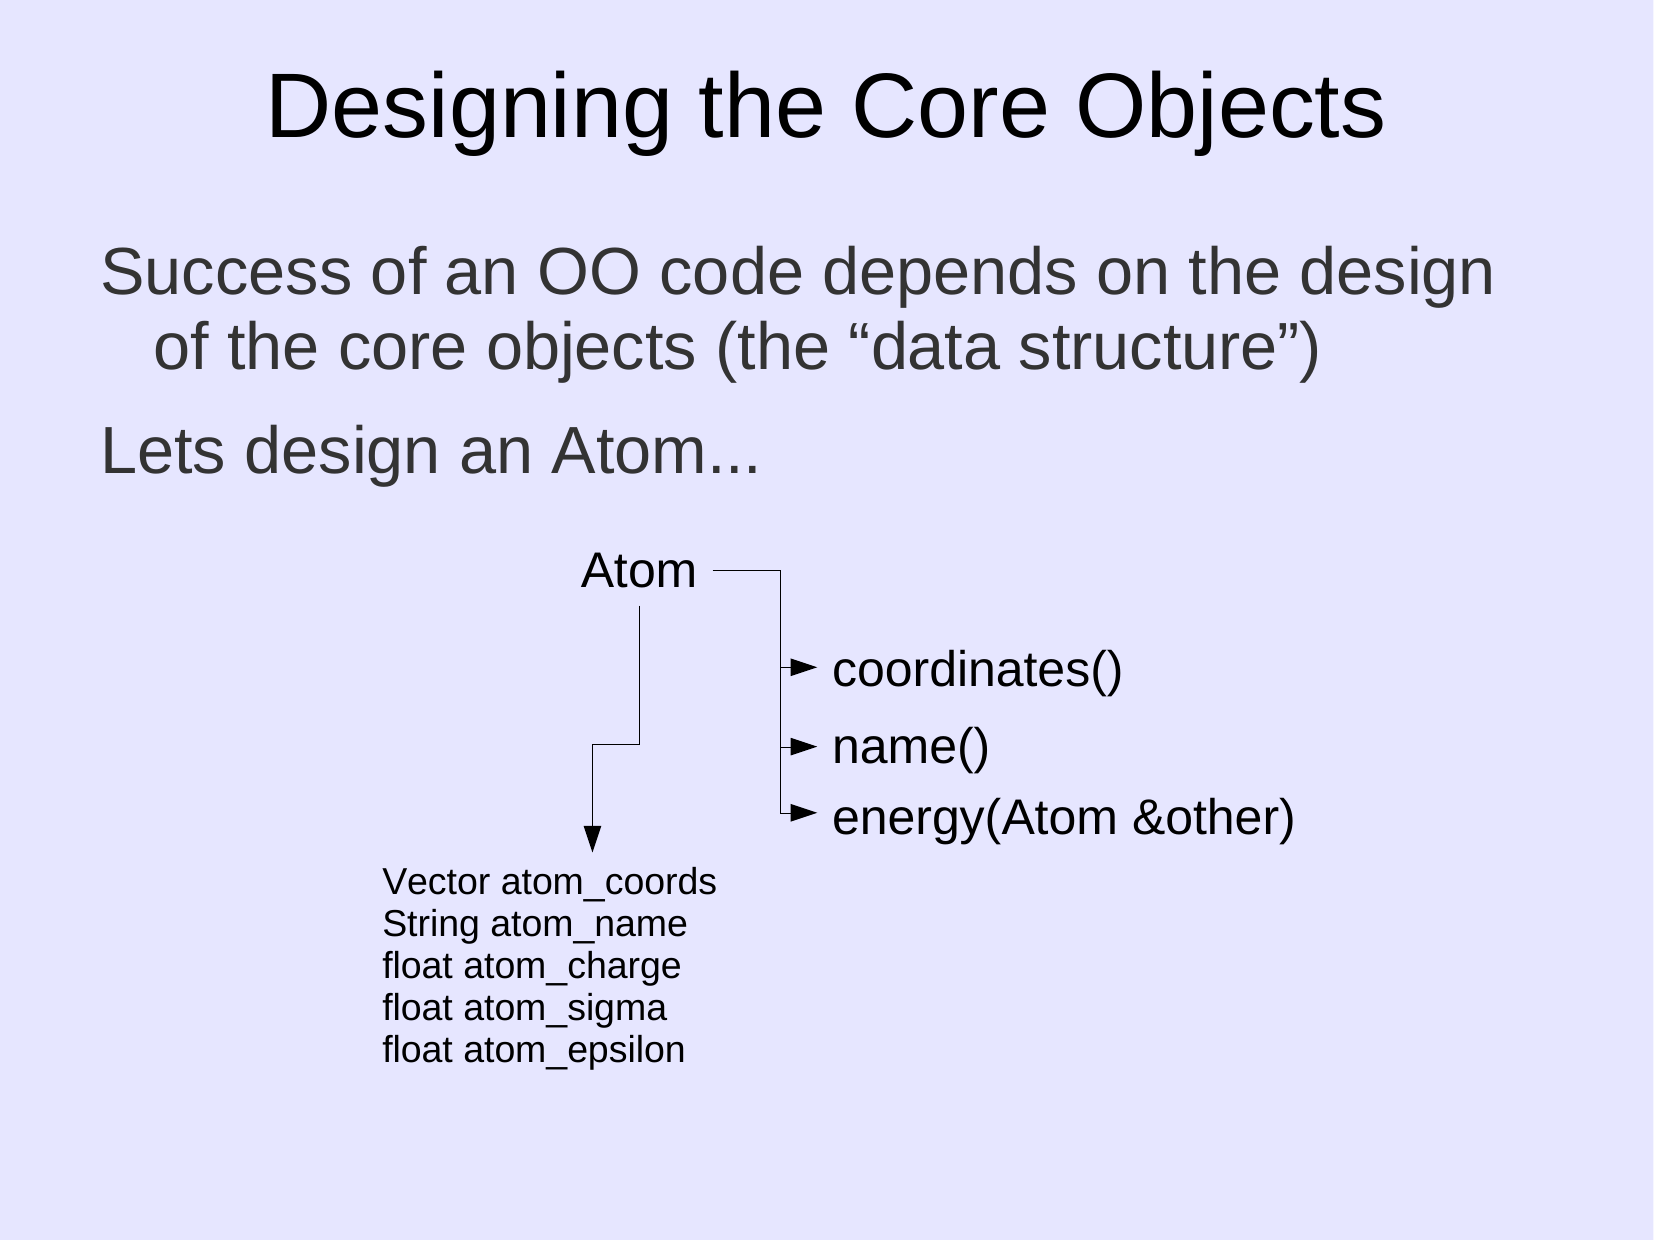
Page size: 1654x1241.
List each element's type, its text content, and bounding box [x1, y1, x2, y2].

text_box Atom [565, 534, 713, 606]
text_box Vector atom_coords String atom_name float atom_charge float atom_sigma float atom_epsilon [367, 853, 733, 1079]
text_box energy(Atom &other) [817, 781, 1312, 853]
text_box name() [817, 711, 1006, 781]
list Success of an OO code depends on the design of the core objects (the “data structure”) Lets design an Atom... [82, 234, 1571, 518]
text_box coordinates() [817, 634, 1139, 705]
title Designing the Core Objects [82, 49, 1571, 163]
